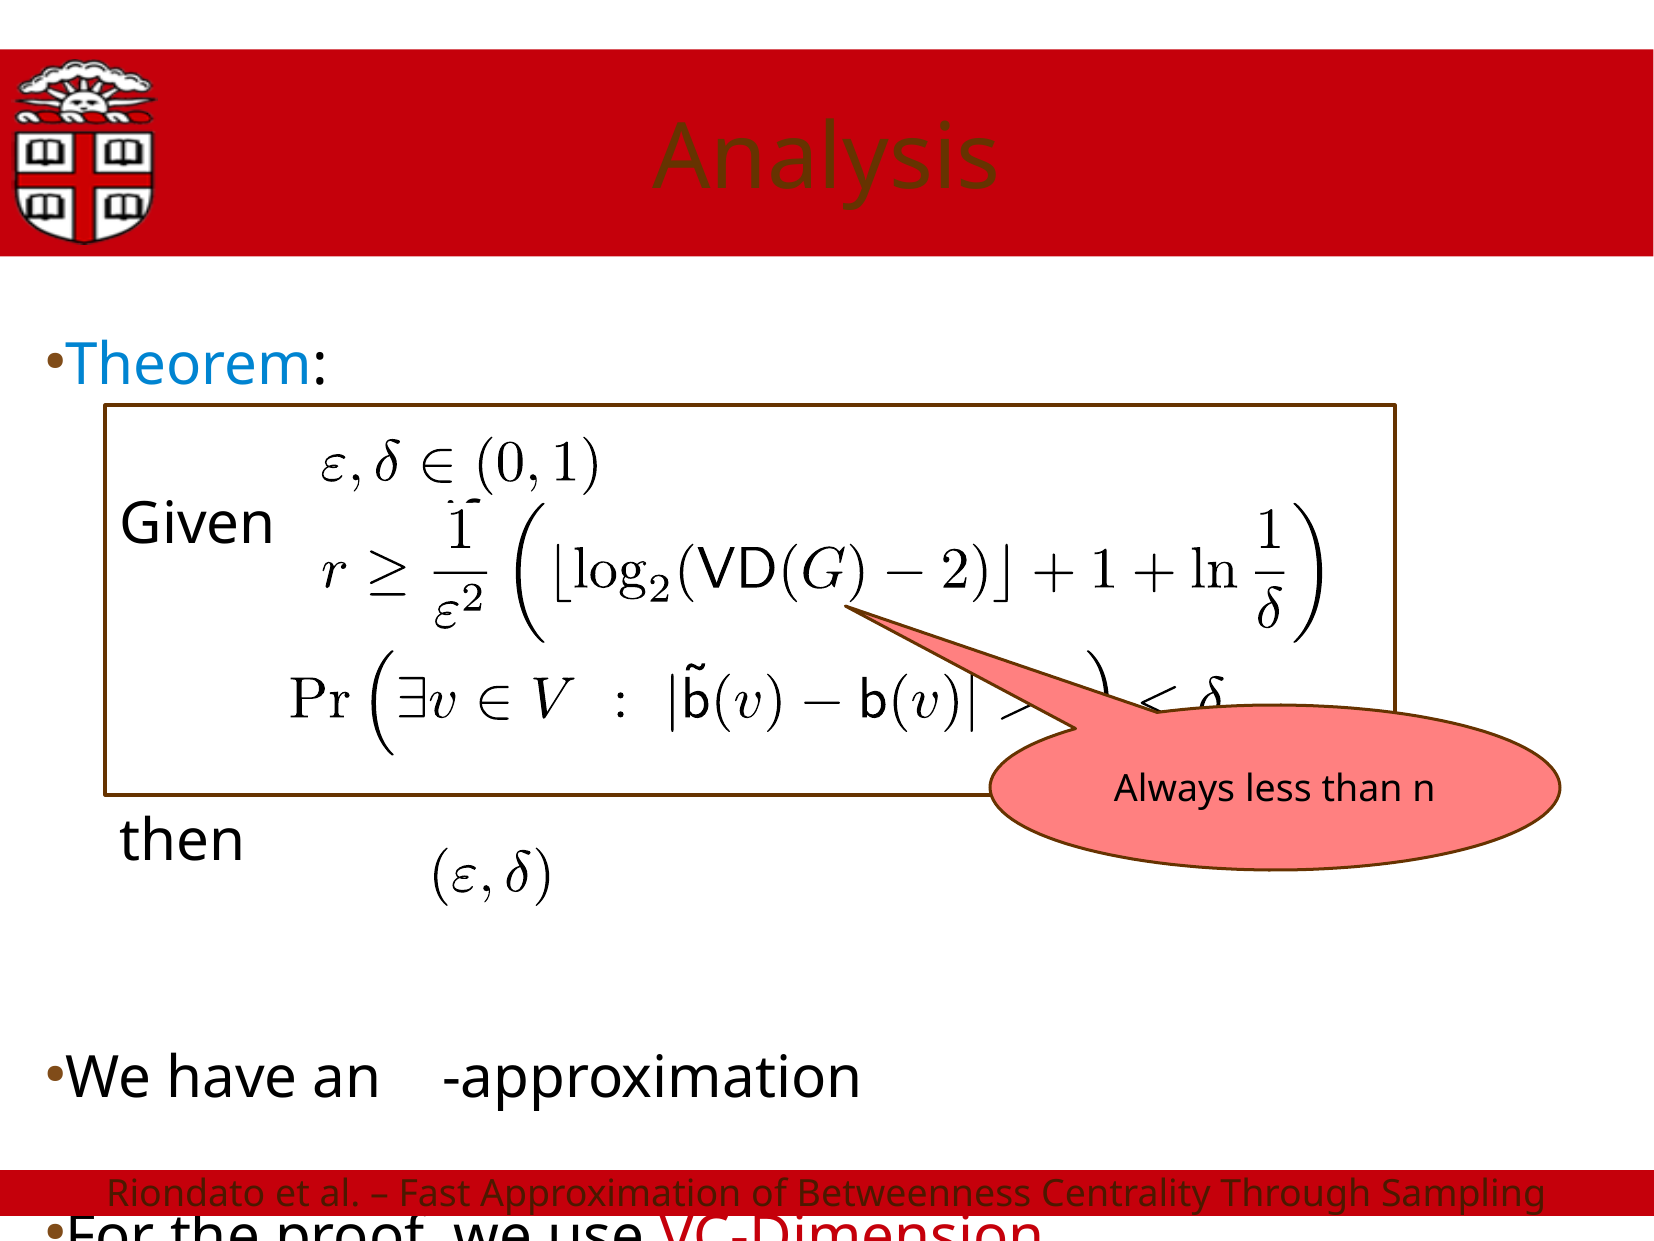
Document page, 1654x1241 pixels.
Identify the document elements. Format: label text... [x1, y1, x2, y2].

text_box [320, 502, 1335, 643]
text_box Theorem: Given , if then We have an -approximation For the proof, we use VC-Dimension [30, 315, 1621, 1087]
text_box Riondato et al. – Fast Approximation of Betweenness Centrality Through Sampling [0, 1170, 1654, 1216]
text_box [428, 847, 556, 906]
text_box [288, 650, 1074, 756]
title Analysis [0, 49, 1654, 257]
text_box [320, 436, 603, 496]
text_box [978, 650, 1226, 712]
picture [11, 59, 158, 245]
text_box Always less than n [845, 606, 1561, 871]
